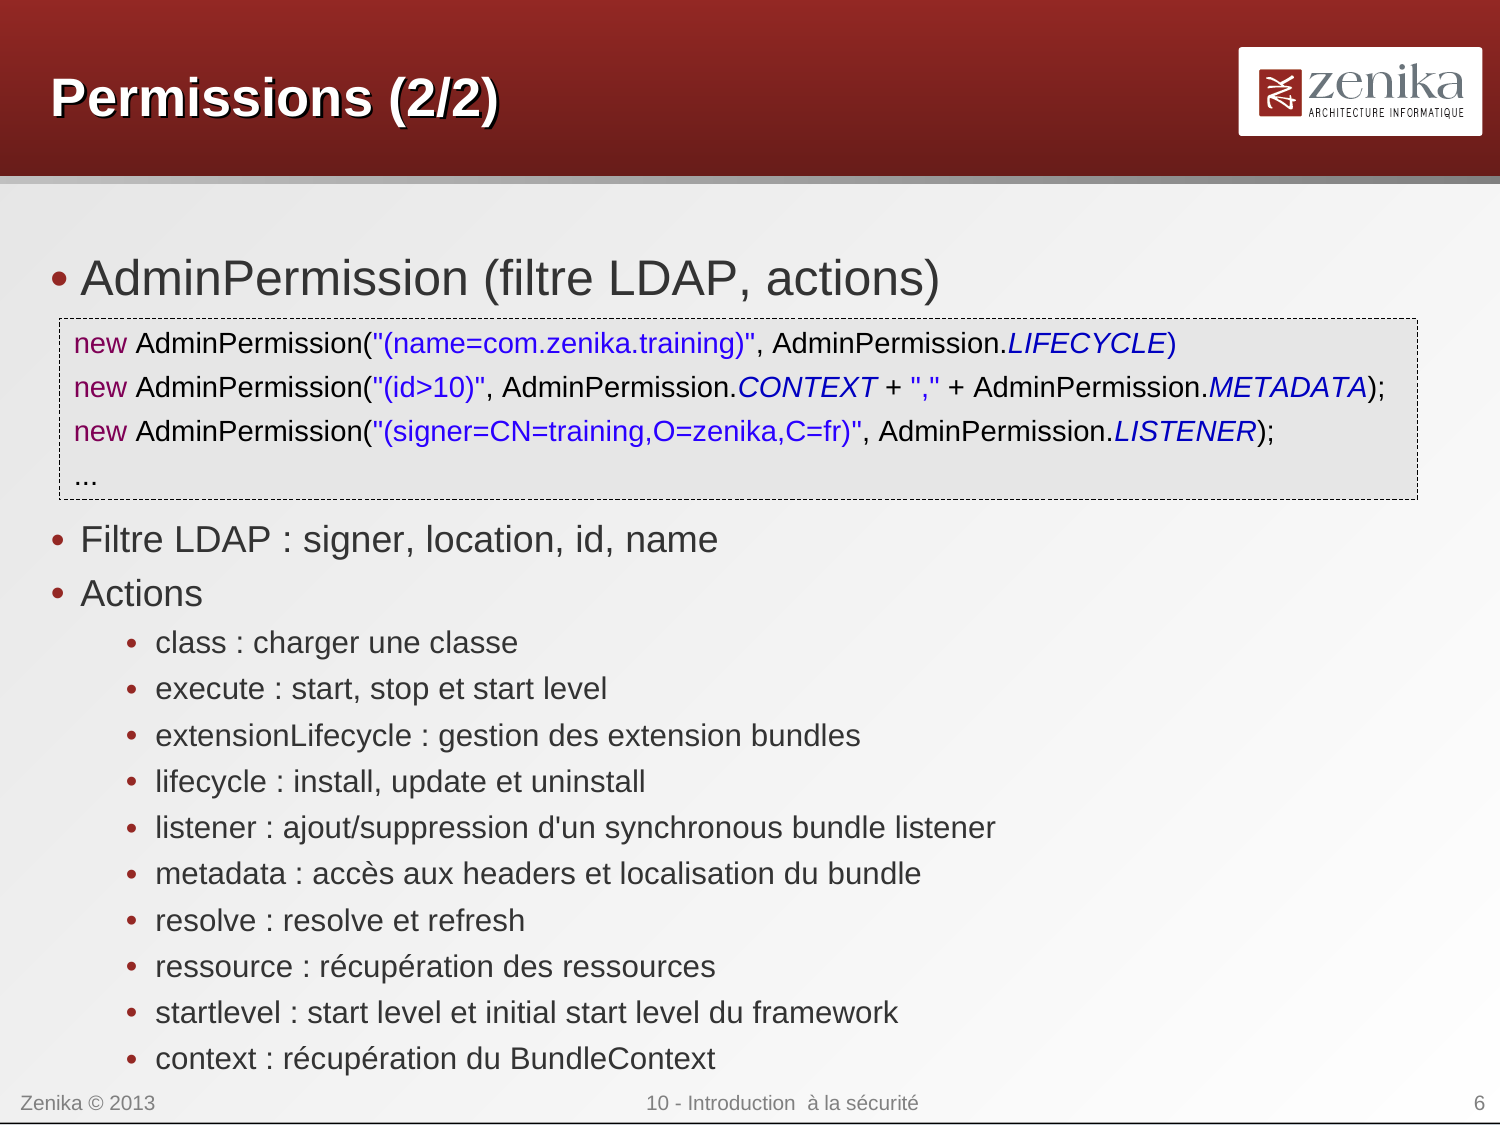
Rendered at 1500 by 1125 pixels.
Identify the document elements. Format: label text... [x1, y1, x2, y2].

list AdminPermission (filtre LDAP, actions) Filtre LDAP : signer, location, id, name Actions class : charger une classe execute : start, stop et start level extensionLifecycle : gestion des extension bundles lifecycle : install, update et uninstall listener : ajout/suppression d'un synchronous bundle listener metadata : accès aux headers et localisation du bundle resolve : resolve et refresh ressource : récupération des ressources startlevel : start level et initial start level du framework context : récupération du BundleContext [50, 249, 1435, 1077]
title Permissions (2/2) [50, 22, 1206, 172]
picture [1257, 58, 1464, 125]
list new AdminPermission("(name=com.zenika.training)", AdminPermission.LIFECYCLE) new AdminPermission("(id>10)", AdminPermission.CONTEXT + "," + AdminPermission.METADATA); new AdminPermission("(signer=CN=training,O=zenika,C=fr)", AdminPermission.LISTENER); ... [59, 318, 1418, 500]
